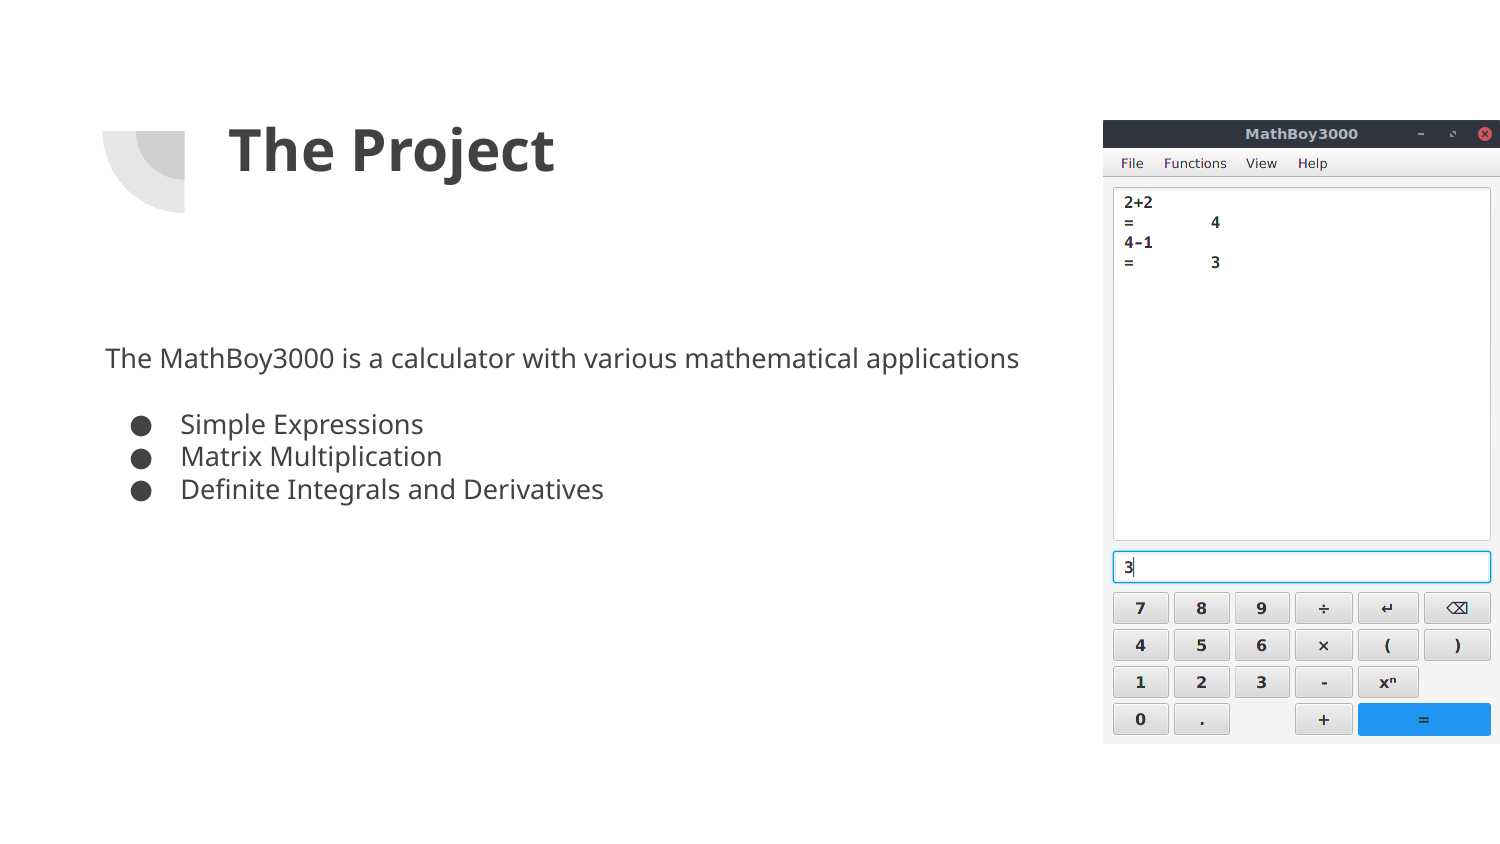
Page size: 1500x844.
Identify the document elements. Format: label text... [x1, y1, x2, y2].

title The Project [213, 98, 1368, 263]
picture [1103, 120, 1500, 744]
list The MathBoy3000 is a calculator with various mathematical applications Simple Expressions Matrix Multiplication Definite Integrals and Derivatives [90, 326, 1103, 744]
